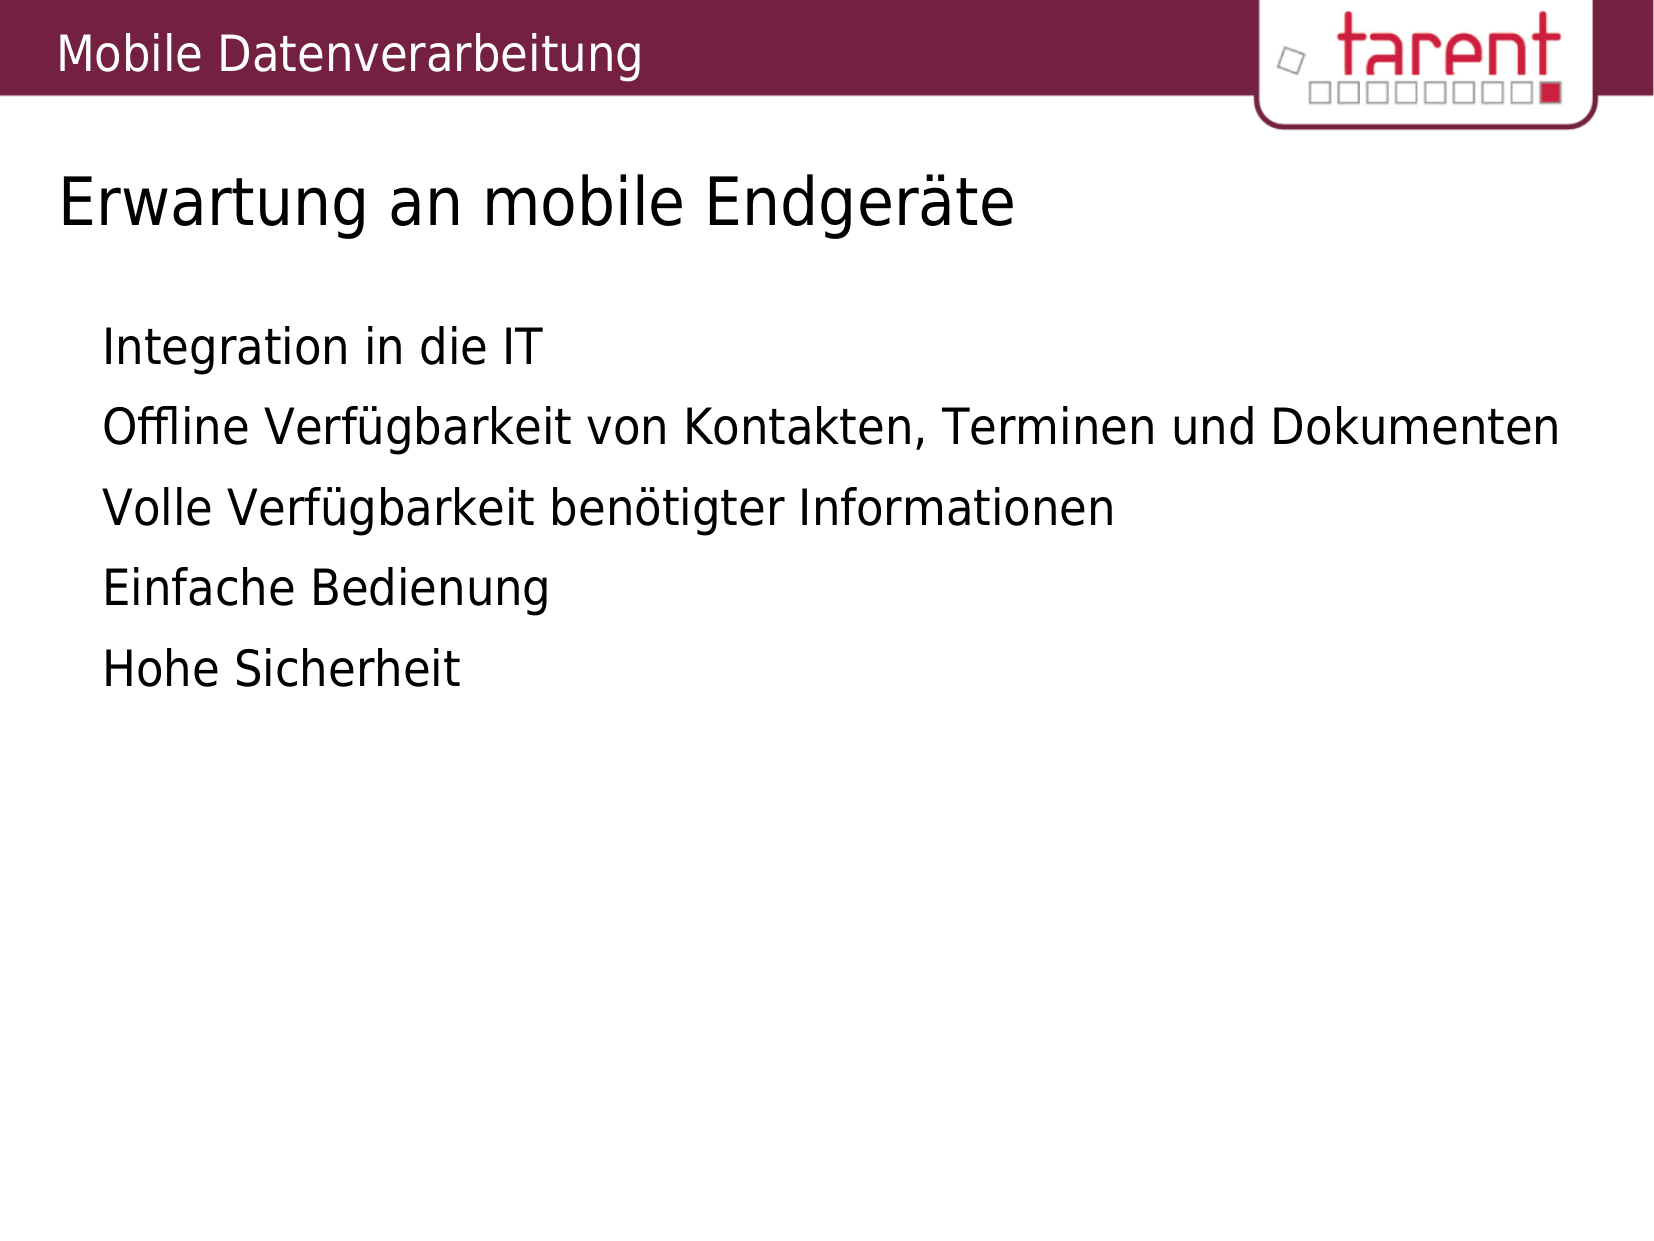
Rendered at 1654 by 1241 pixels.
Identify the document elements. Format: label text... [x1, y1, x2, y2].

title Erwartung an mobile Endgeräte [59, 162, 1625, 241]
picture [0, 0, 1654, 146]
list Integration in die IT Offline Verfügbarkeit von Kontakten, Terminen und Dokumenten Volle Verfügbarkeit benötigter Informationen Einfache Bedienung Hohe Sicherheit [84, 318, 1632, 757]
